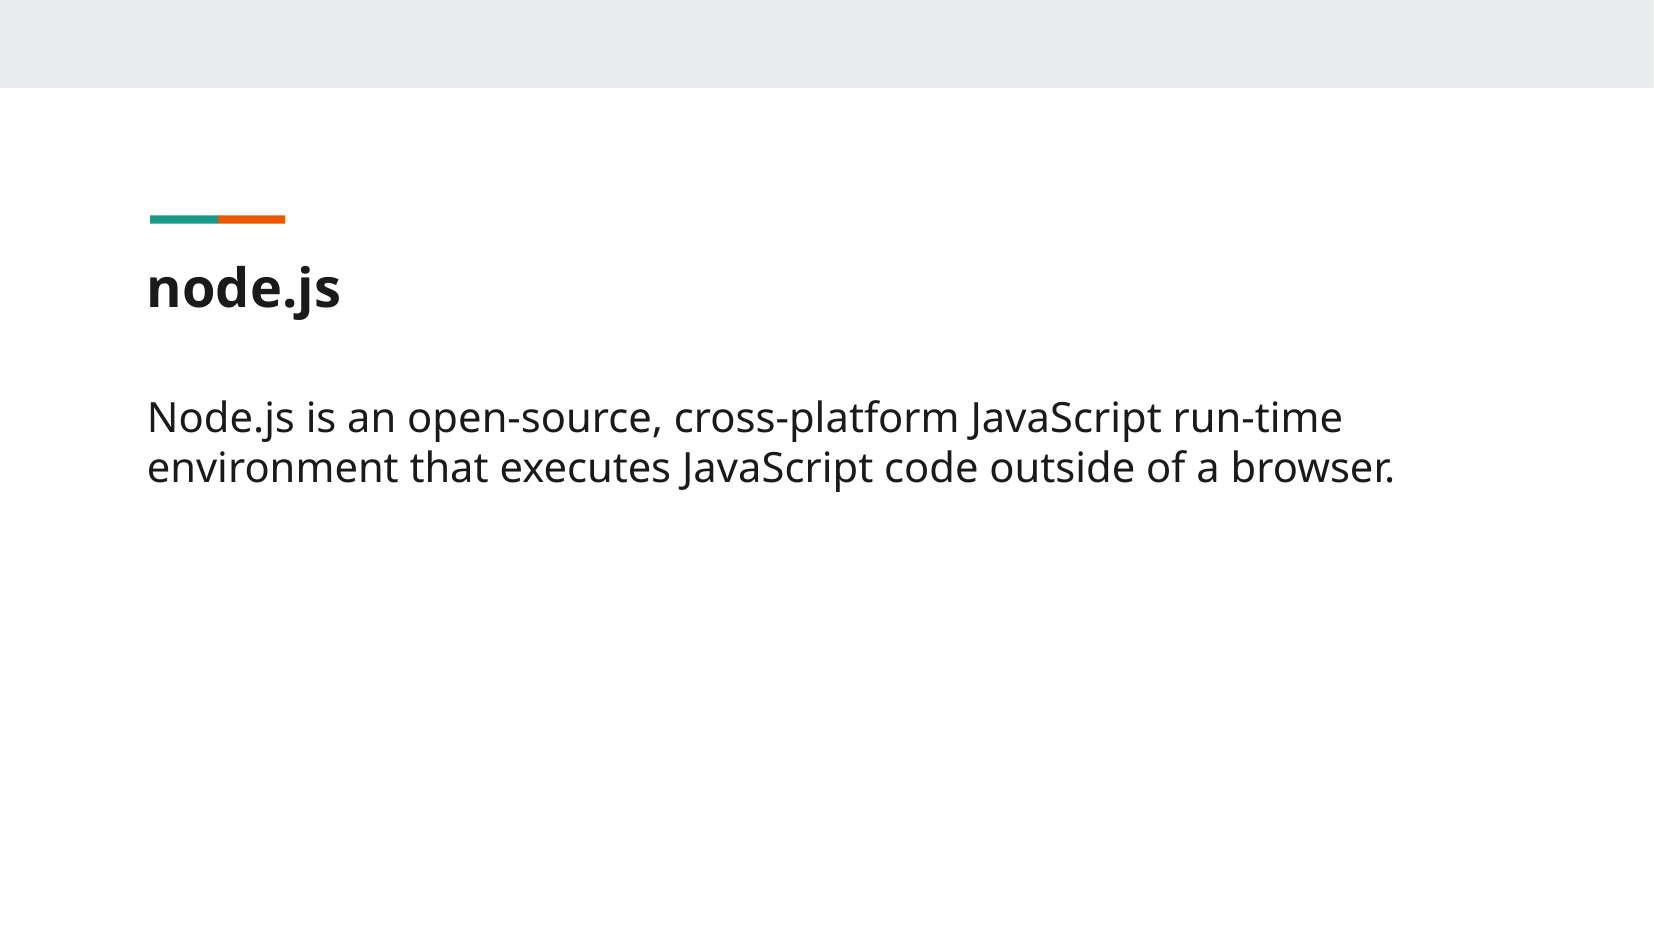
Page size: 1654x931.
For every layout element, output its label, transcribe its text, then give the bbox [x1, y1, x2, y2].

title node.js [131, 238, 1523, 336]
list Node.js is an open-source, cross-platform JavaScript run-time environment that executes JavaScript code outside of a browser. [131, 375, 1523, 785]
